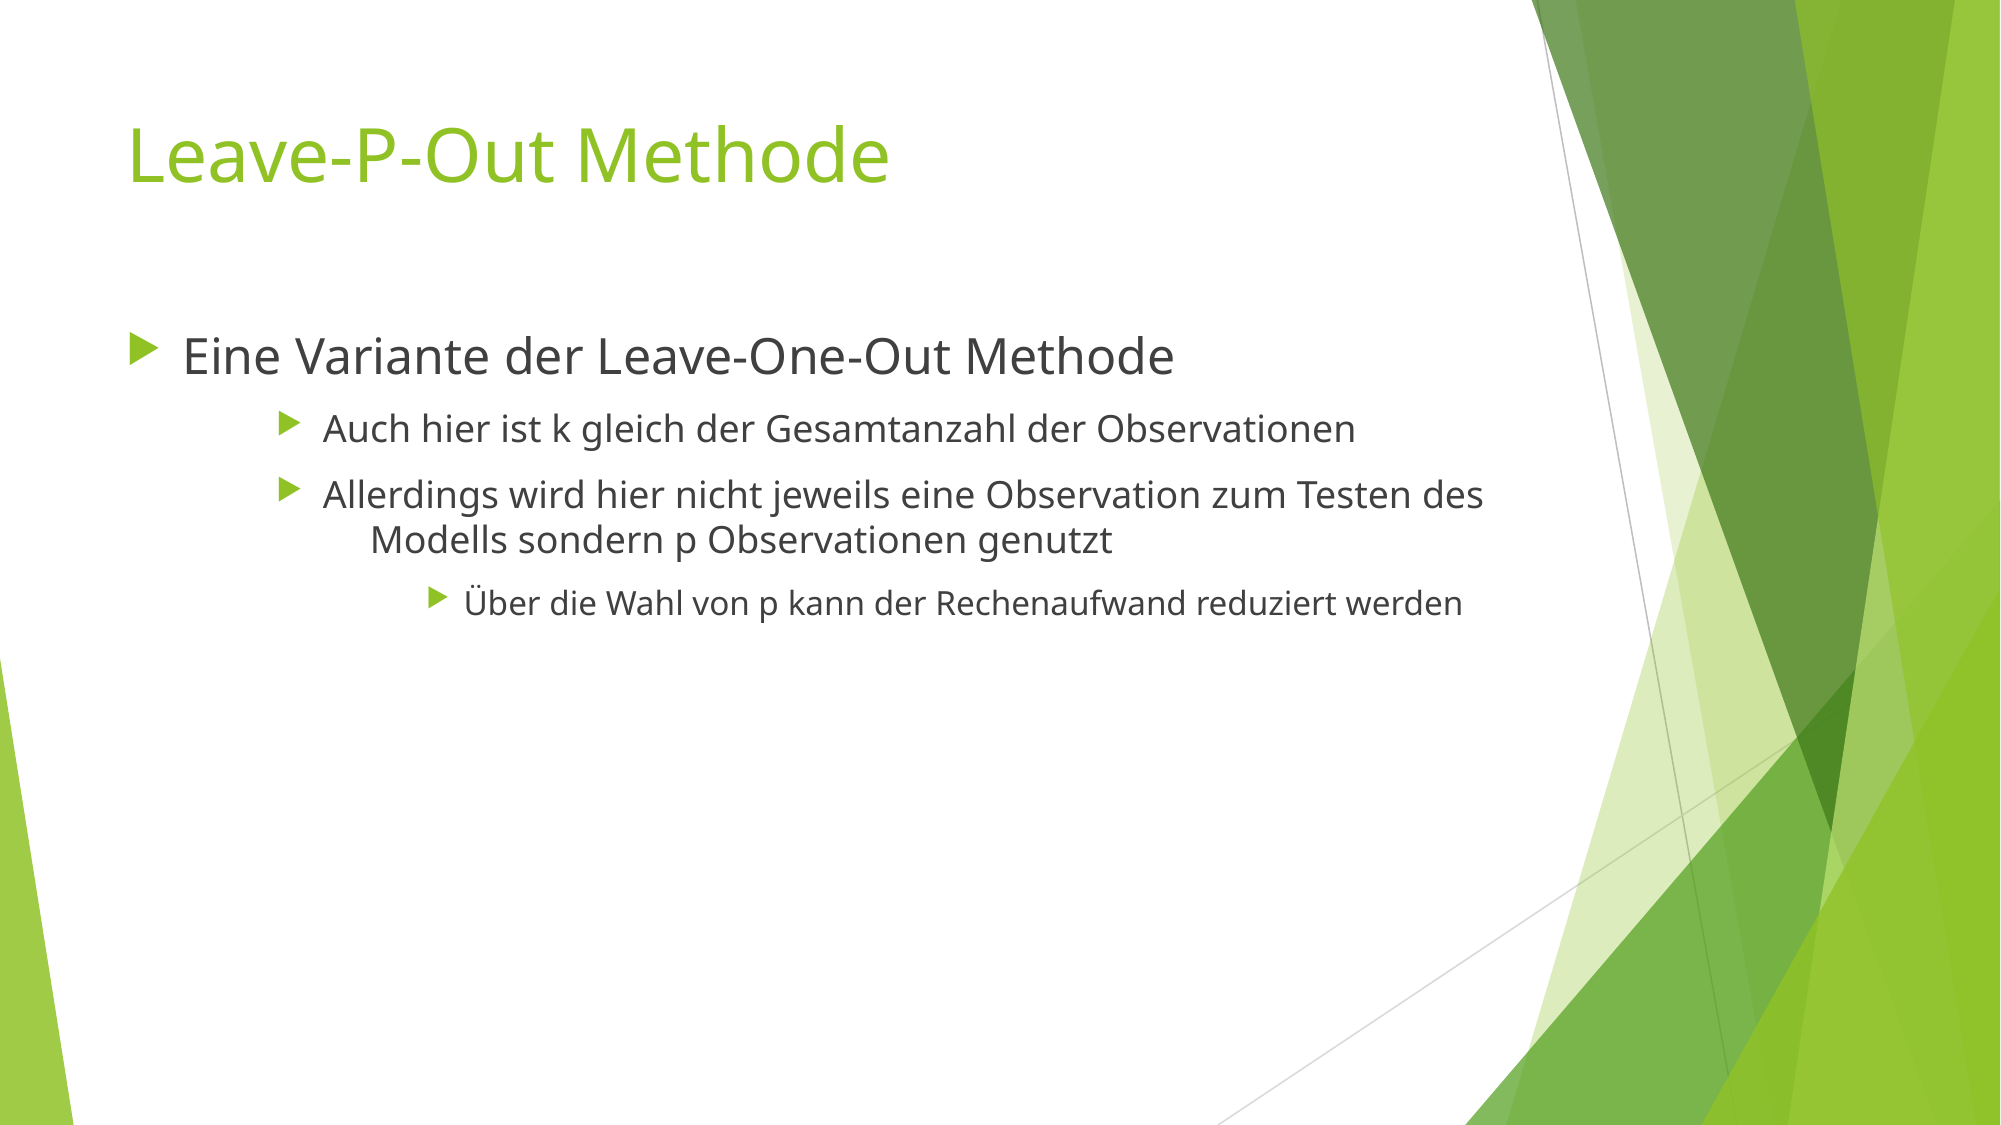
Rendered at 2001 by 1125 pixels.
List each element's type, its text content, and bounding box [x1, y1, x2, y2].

title Leave-P-Out Methode [111, 99, 1522, 316]
list Eine Variante der Leave-One-Out Methode Auch hier ist k gleich der Gesamtanzahl der Observationen Allerdings wird hier nicht jeweils eine Observation zum Testen des Modells sondern p Observationen genutzt Über die Wahl von p kann der Rechenaufwand reduziert werden [111, 316, 1522, 954]
